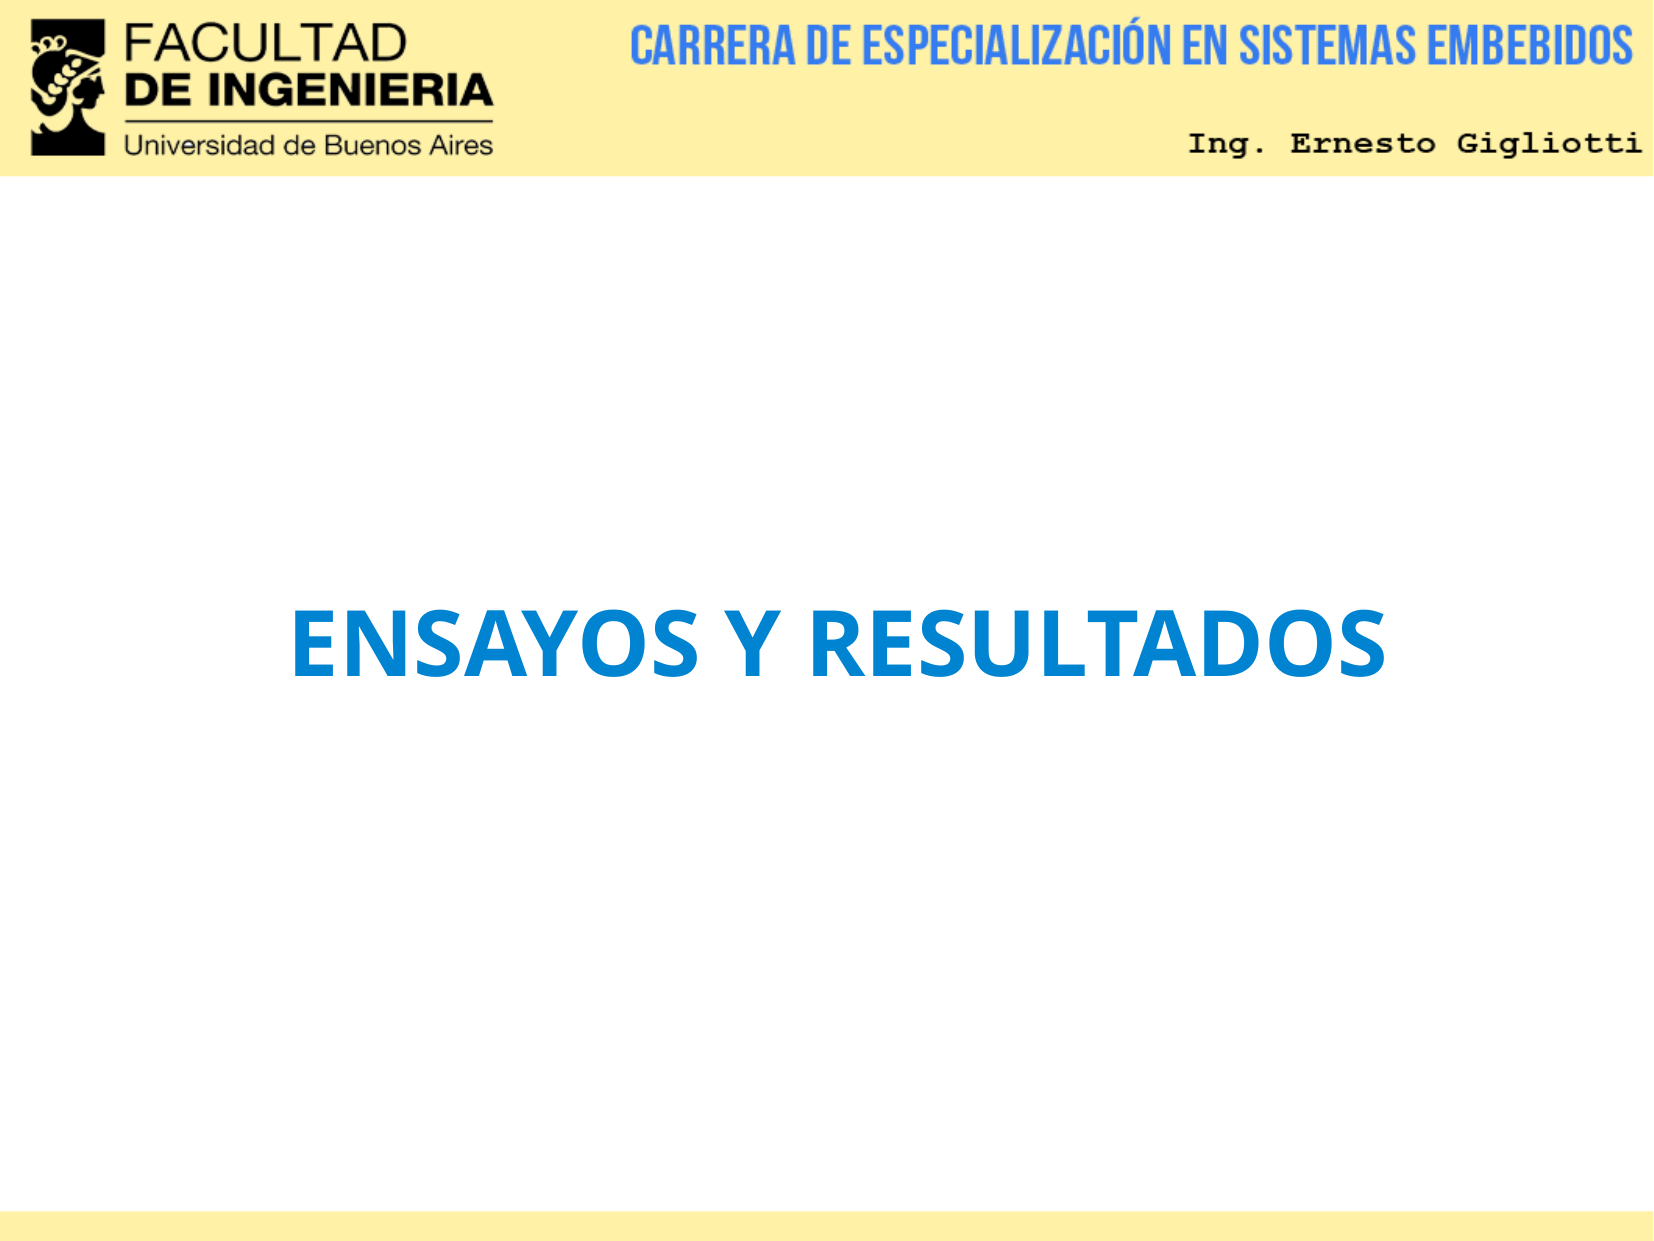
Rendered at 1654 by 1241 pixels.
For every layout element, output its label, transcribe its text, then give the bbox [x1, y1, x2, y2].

picture [0, 0, 1654, 1241]
title ENSAYOS Y RESULTADOS [94, 537, 1583, 745]
